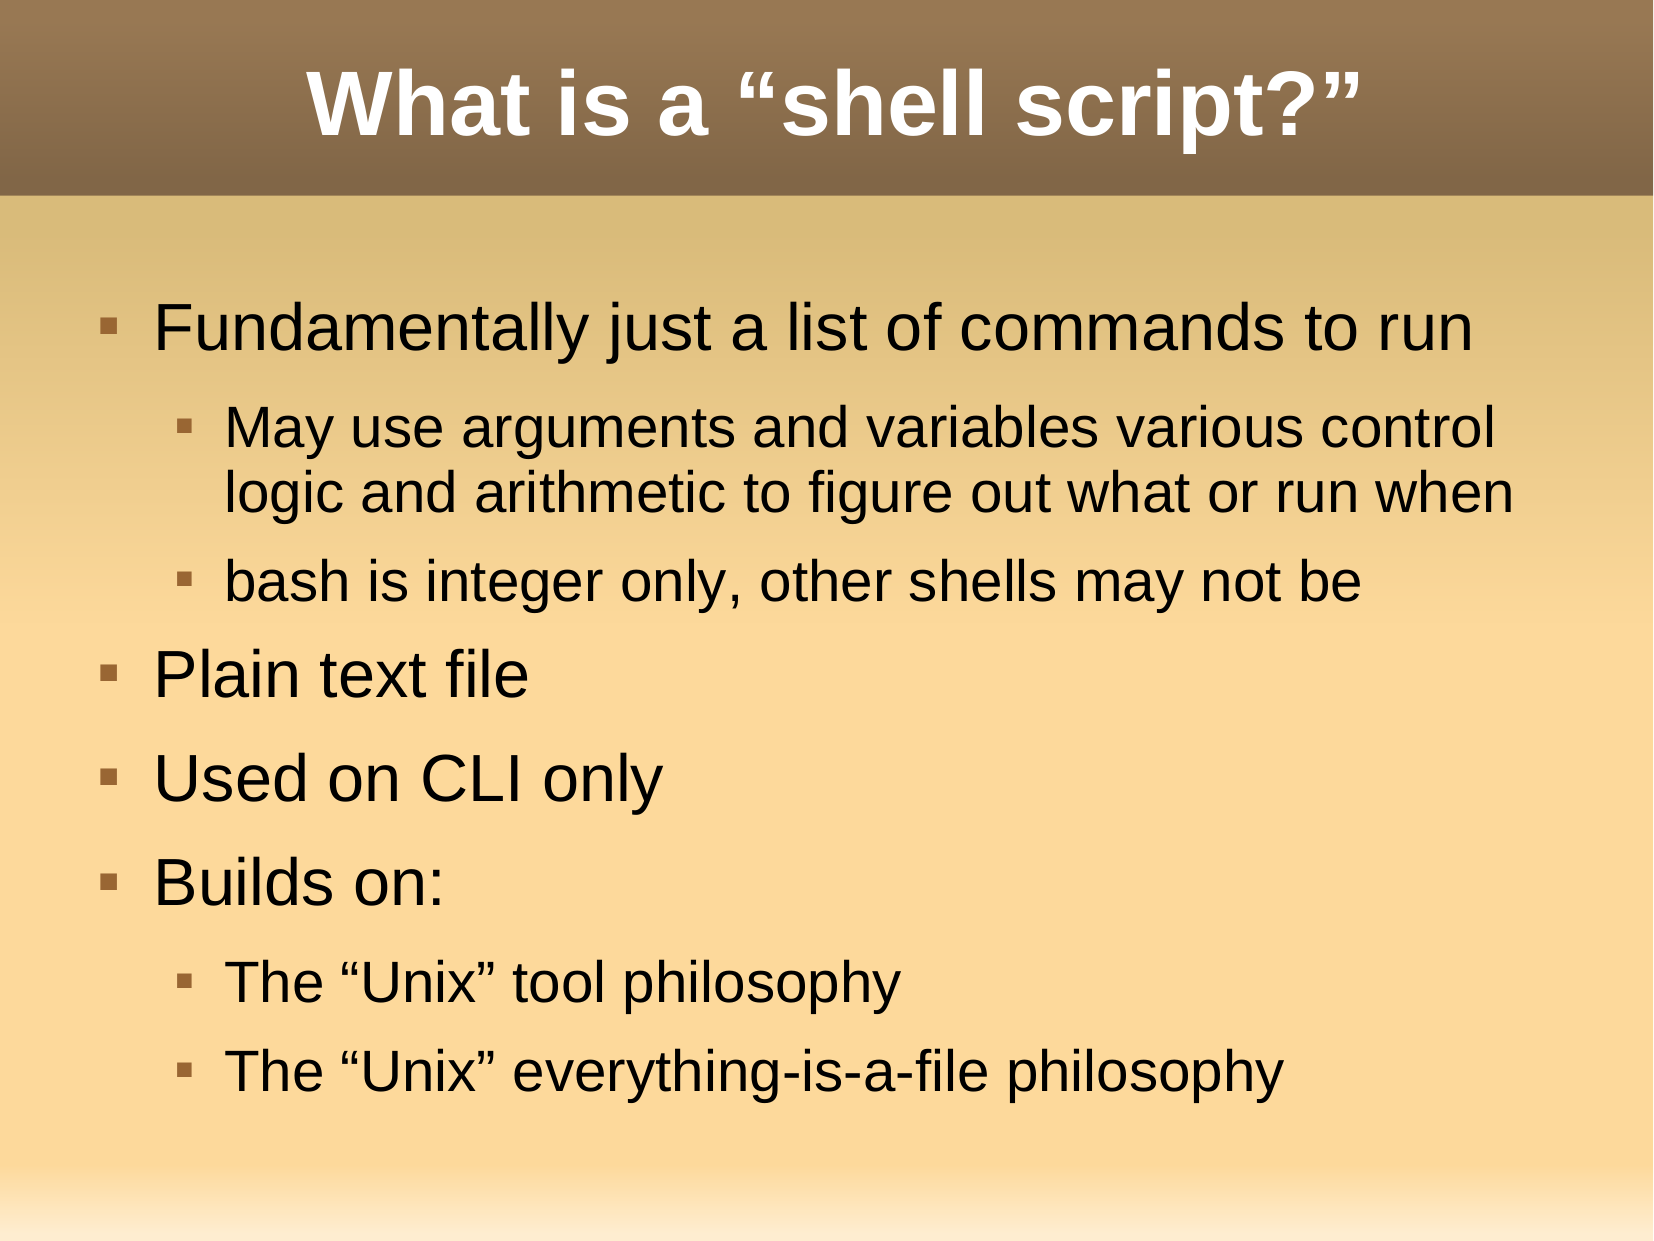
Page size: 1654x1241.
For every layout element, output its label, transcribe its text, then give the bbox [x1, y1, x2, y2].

picture [0, 0, 1654, 1241]
title What is a “shell script?” [76, 0, 1565, 208]
list Fundamentally just a list of commands to run May use arguments and variables various control logic and arithmetic to figure out what or run when bash is integer only, other shells may not be Plain text file Used on CLI only Builds on: The “Unix” tool philosophy The “Unix” everything-is-a-file philosophy [82, 290, 1571, 1109]
